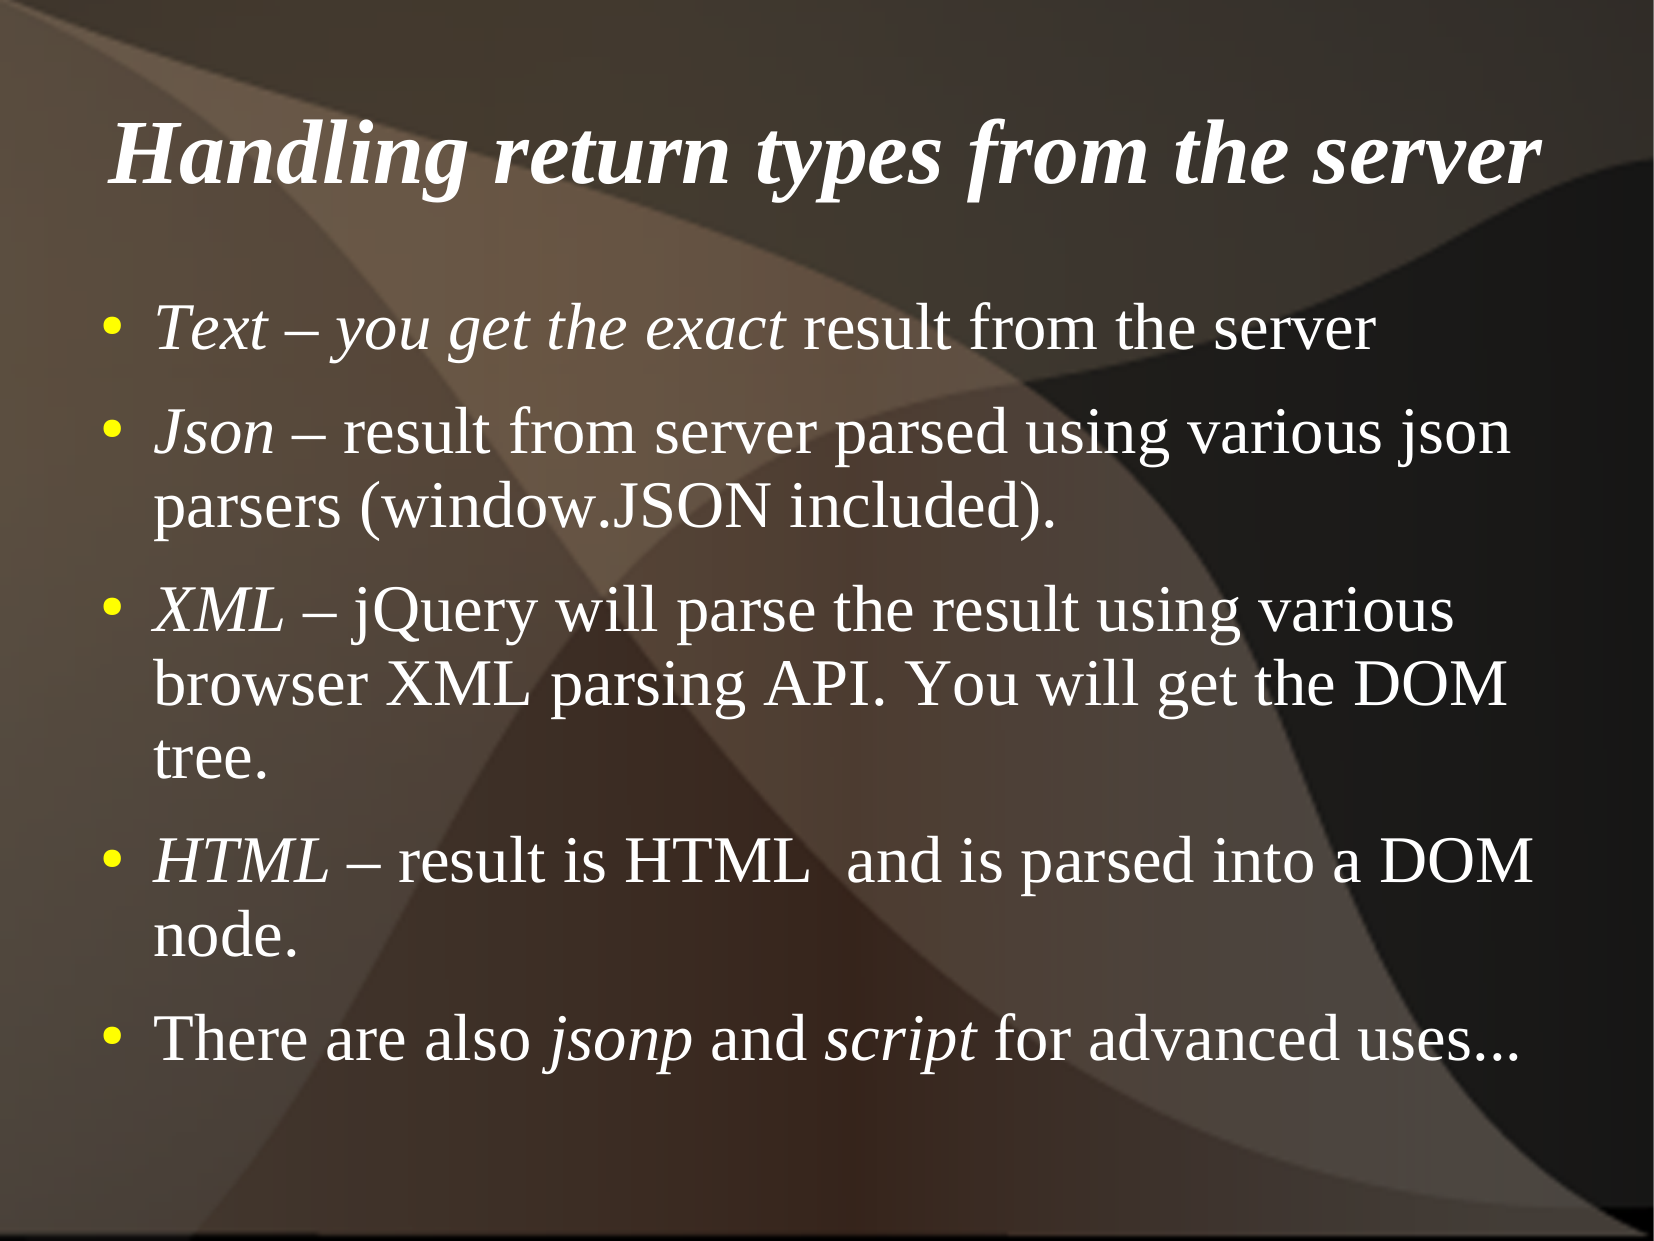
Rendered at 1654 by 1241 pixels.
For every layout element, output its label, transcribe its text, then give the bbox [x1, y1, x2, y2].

title Handling return types from the server [82, 56, 1571, 250]
list Text – you get the exact result from the server Json – result from server parsed using various json parsers (window.JSON included). XML – jQuery will parse the result using various browser XML parsing API. You will get the DOM tree. HTML – result is HTML and is parsed into a DOM node. There are also jsonp and script for advanced uses... [82, 290, 1571, 1094]
picture [0, 0, 1654, 1241]
